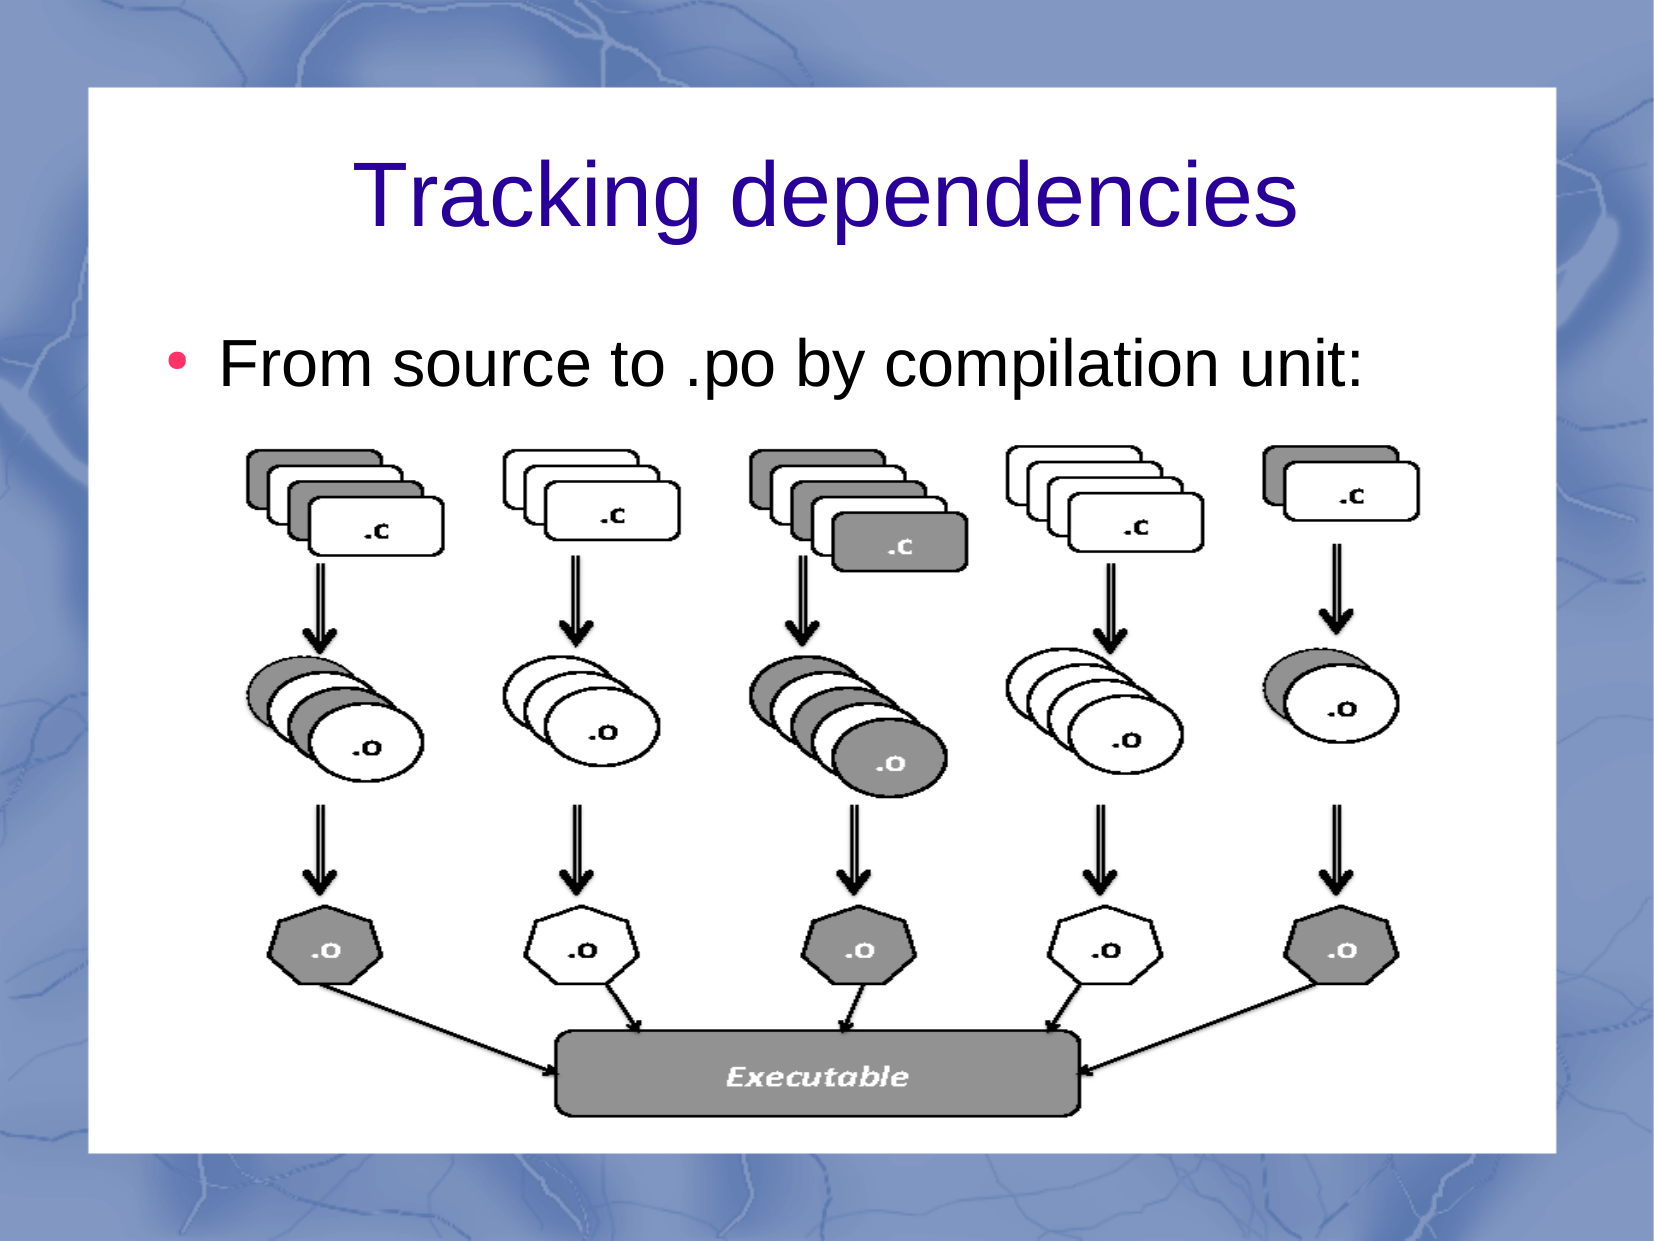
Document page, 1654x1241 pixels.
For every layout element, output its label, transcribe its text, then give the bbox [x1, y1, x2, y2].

list From source to .po by compilation unit: [147, 325, 1506, 1130]
picture [0, 0, 1654, 1241]
title Tracking dependencies [118, 98, 1536, 291]
